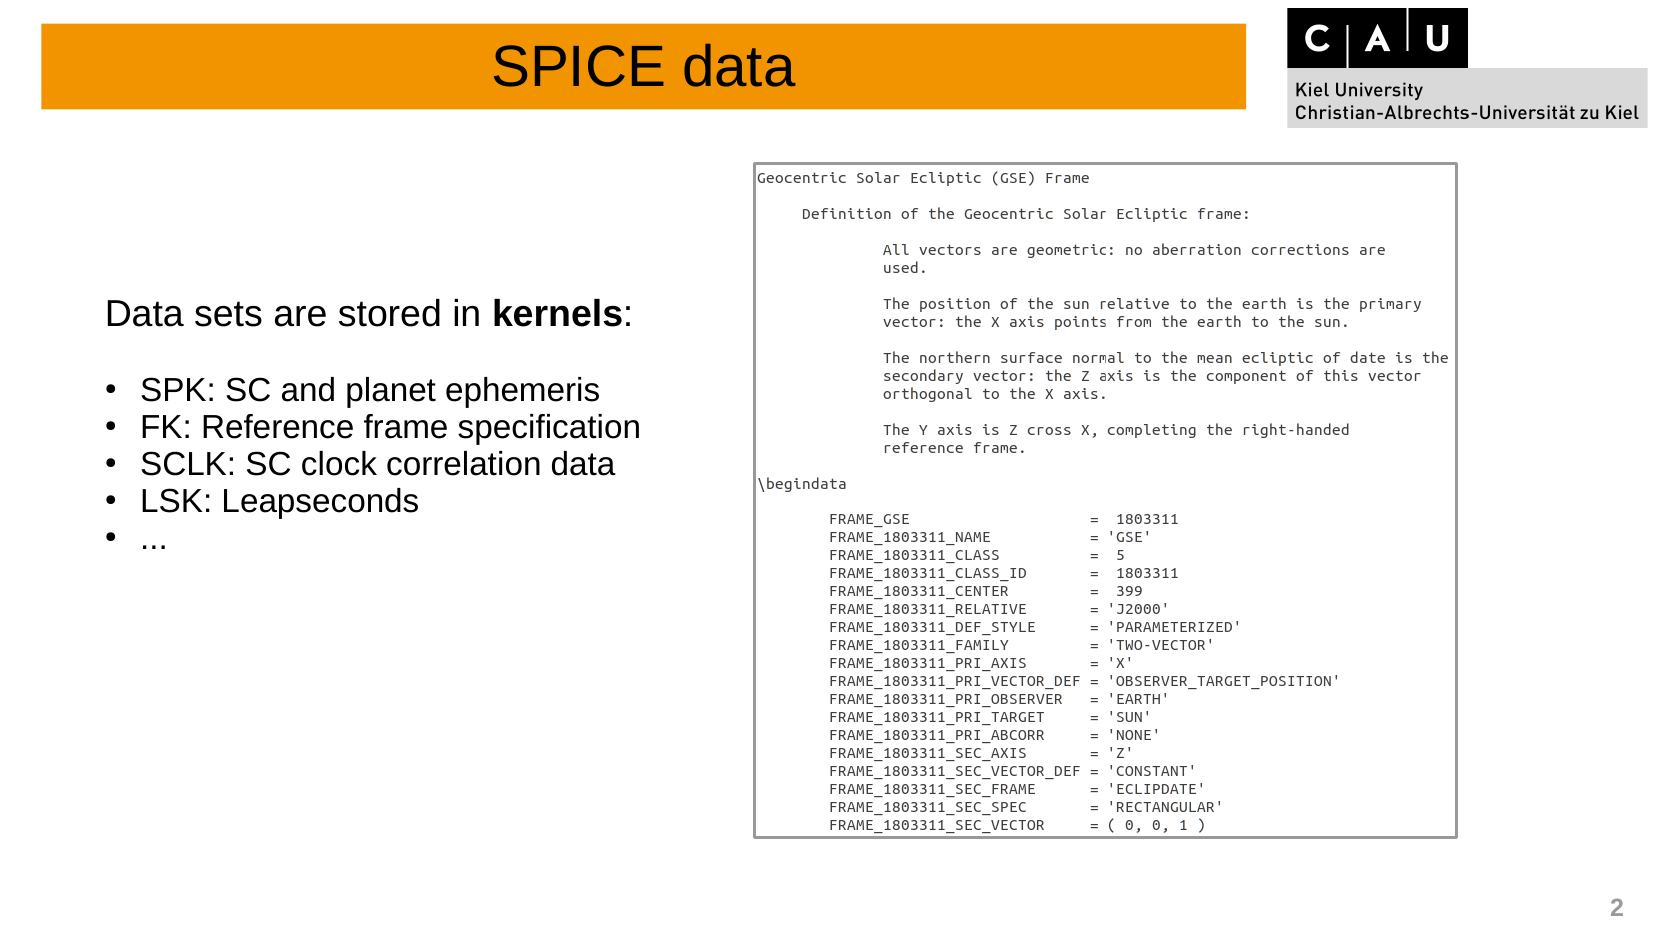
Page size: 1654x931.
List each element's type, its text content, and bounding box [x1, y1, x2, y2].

title SPICE data [41, 23, 1247, 110]
picture [755, 165, 1456, 836]
list [41, 147, 1625, 845]
picture [1287, 8, 1648, 128]
text_box Data sets are stored in kernels: SPK: SC and planet ephemeris FK: Reference frame specification SCLK: SC clock correlation data LSK: Leapseconds ... [90, 285, 661, 595]
